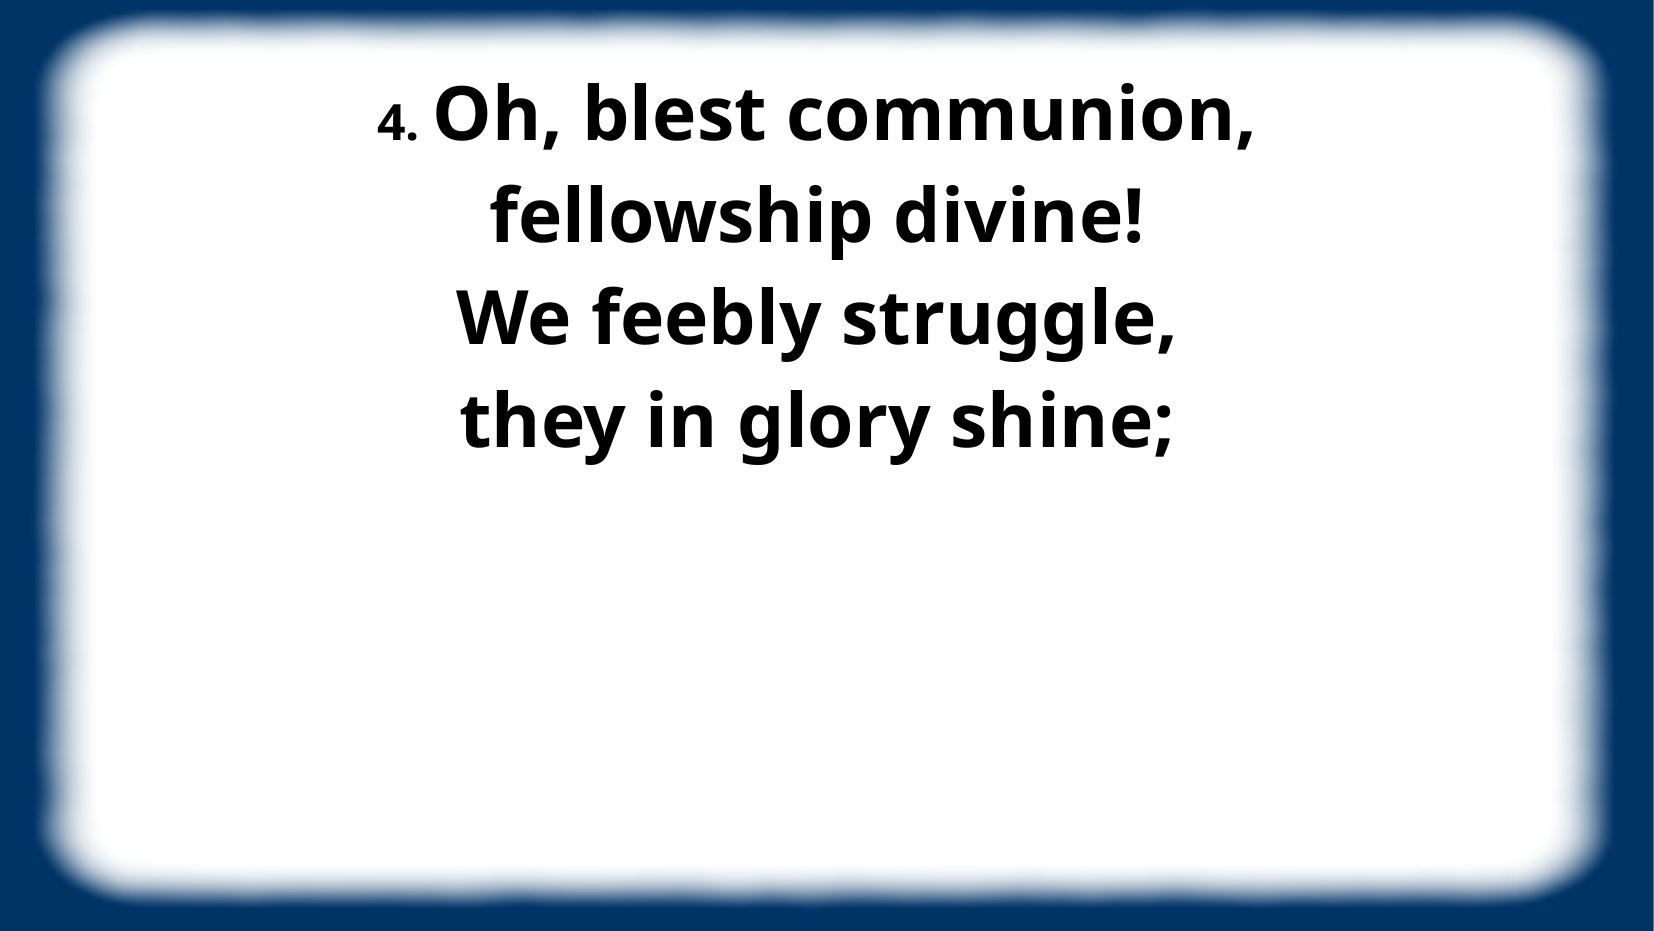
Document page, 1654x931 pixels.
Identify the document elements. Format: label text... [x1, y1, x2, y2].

picture [0, 0, 1654, 931]
title 4. Oh, blest communion, fellowship divine! We feebly struggle, they in glory shine; [120, 60, 1516, 496]
